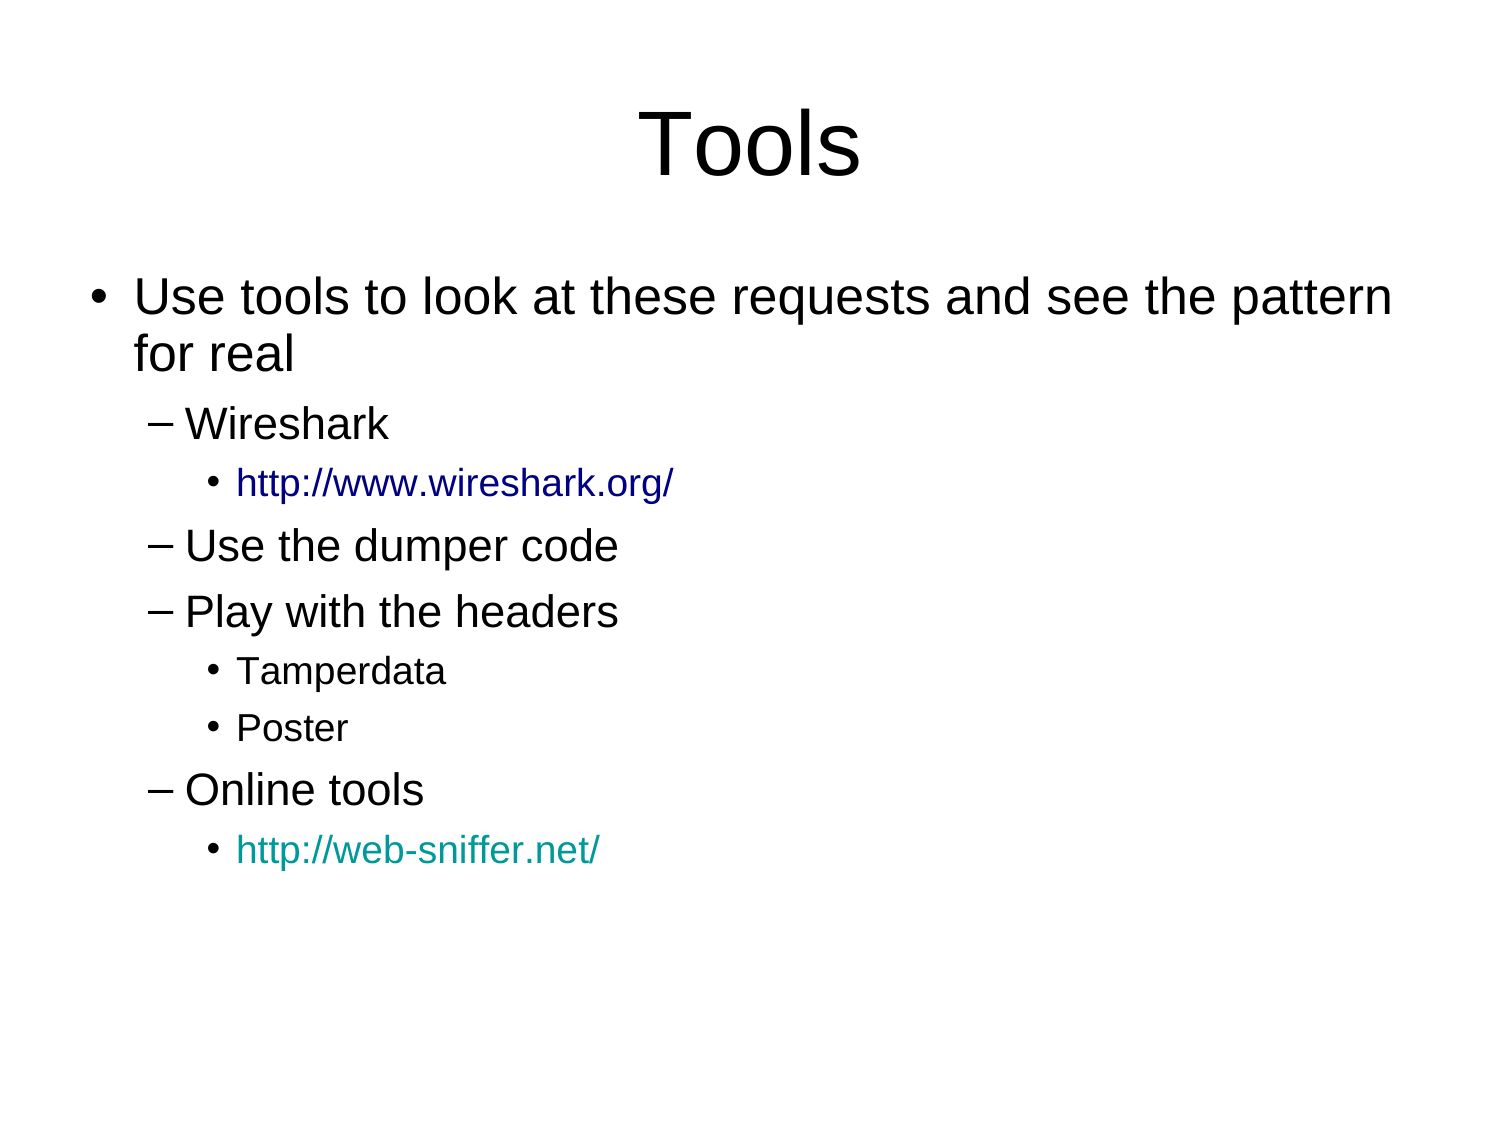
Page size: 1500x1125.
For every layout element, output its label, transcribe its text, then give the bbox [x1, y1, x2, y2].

list Use tools to look at these requests and see the pattern for real Wireshark http://www.wireshark.org/ Use the dumper code Play with the headers Tamperdata Poster Online tools http://web-sniffer.net/ [75, 262, 1426, 1005]
title Tools [75, 45, 1426, 233]
